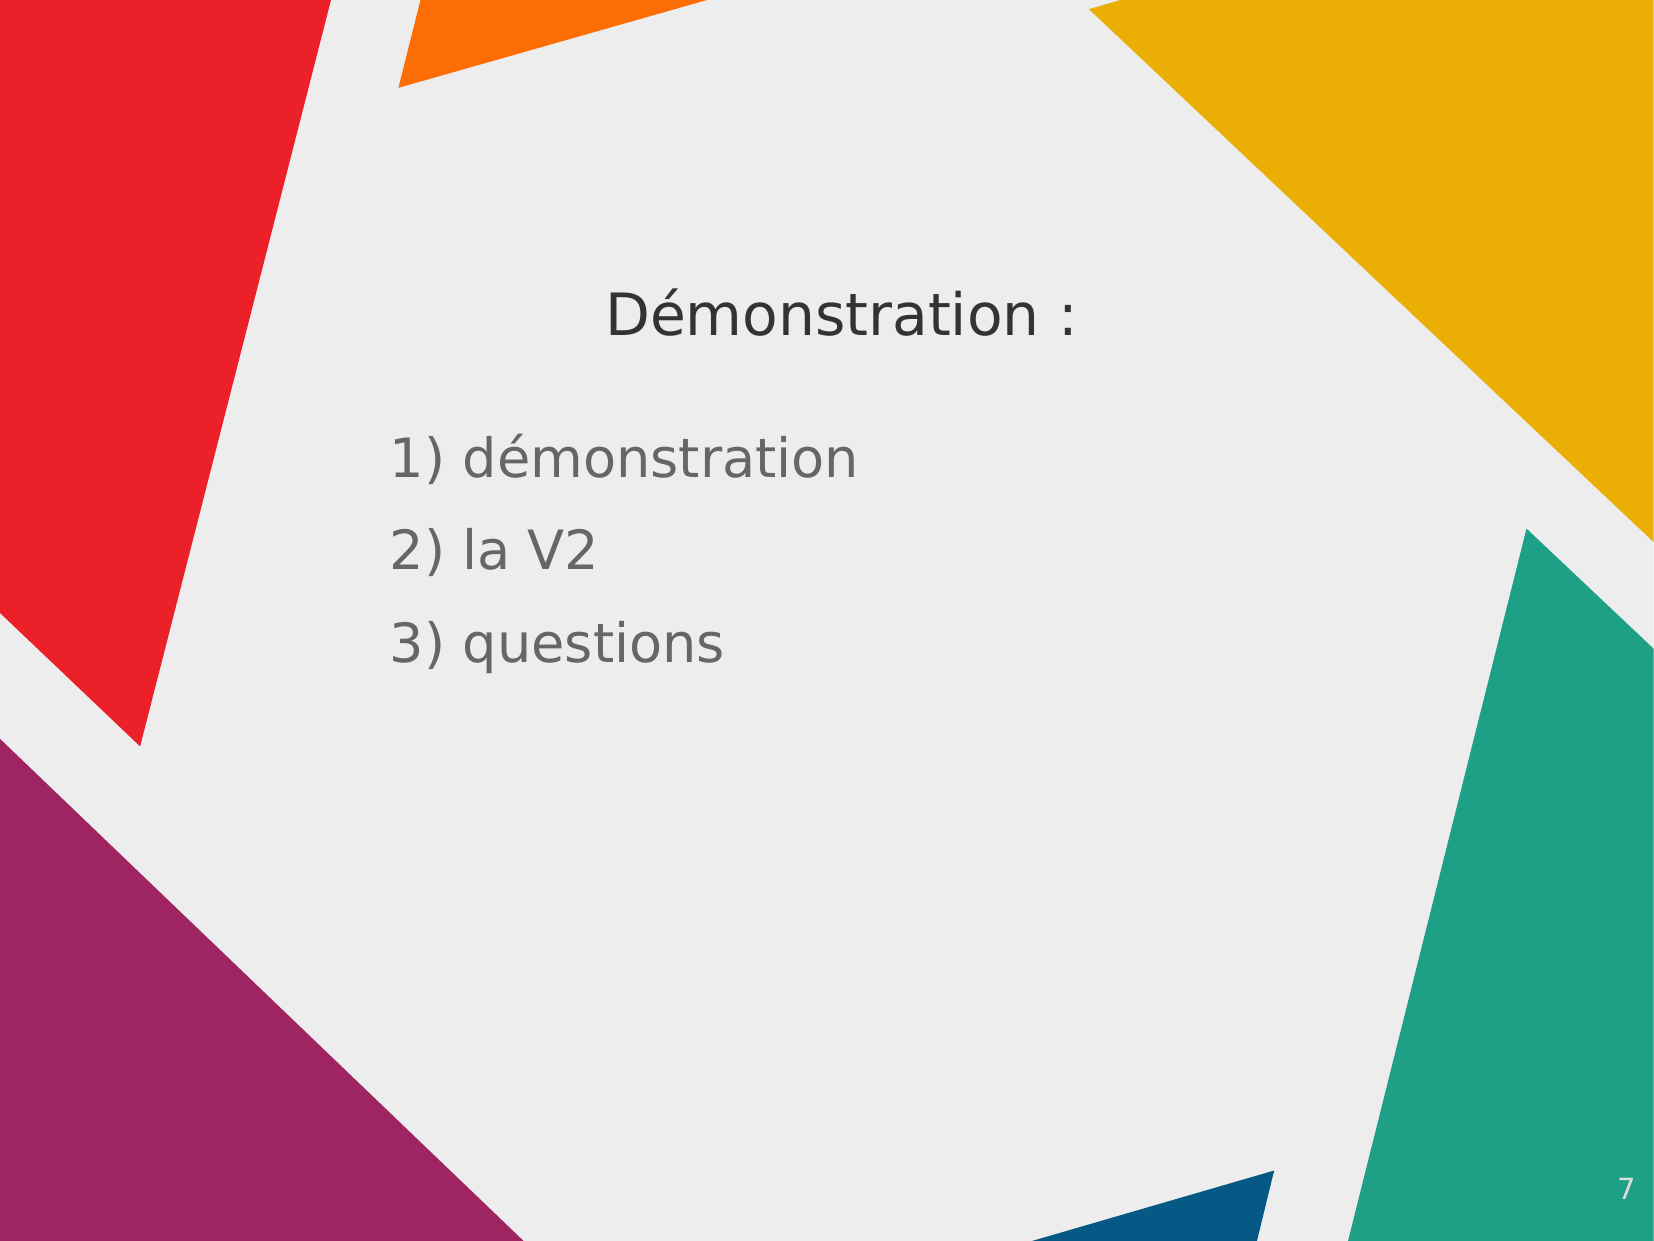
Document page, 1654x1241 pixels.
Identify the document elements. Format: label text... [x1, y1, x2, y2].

title Démonstration : [129, 216, 1554, 414]
list 1) démonstration 2) la V2 3) questions [318, 426, 1430, 1004]
